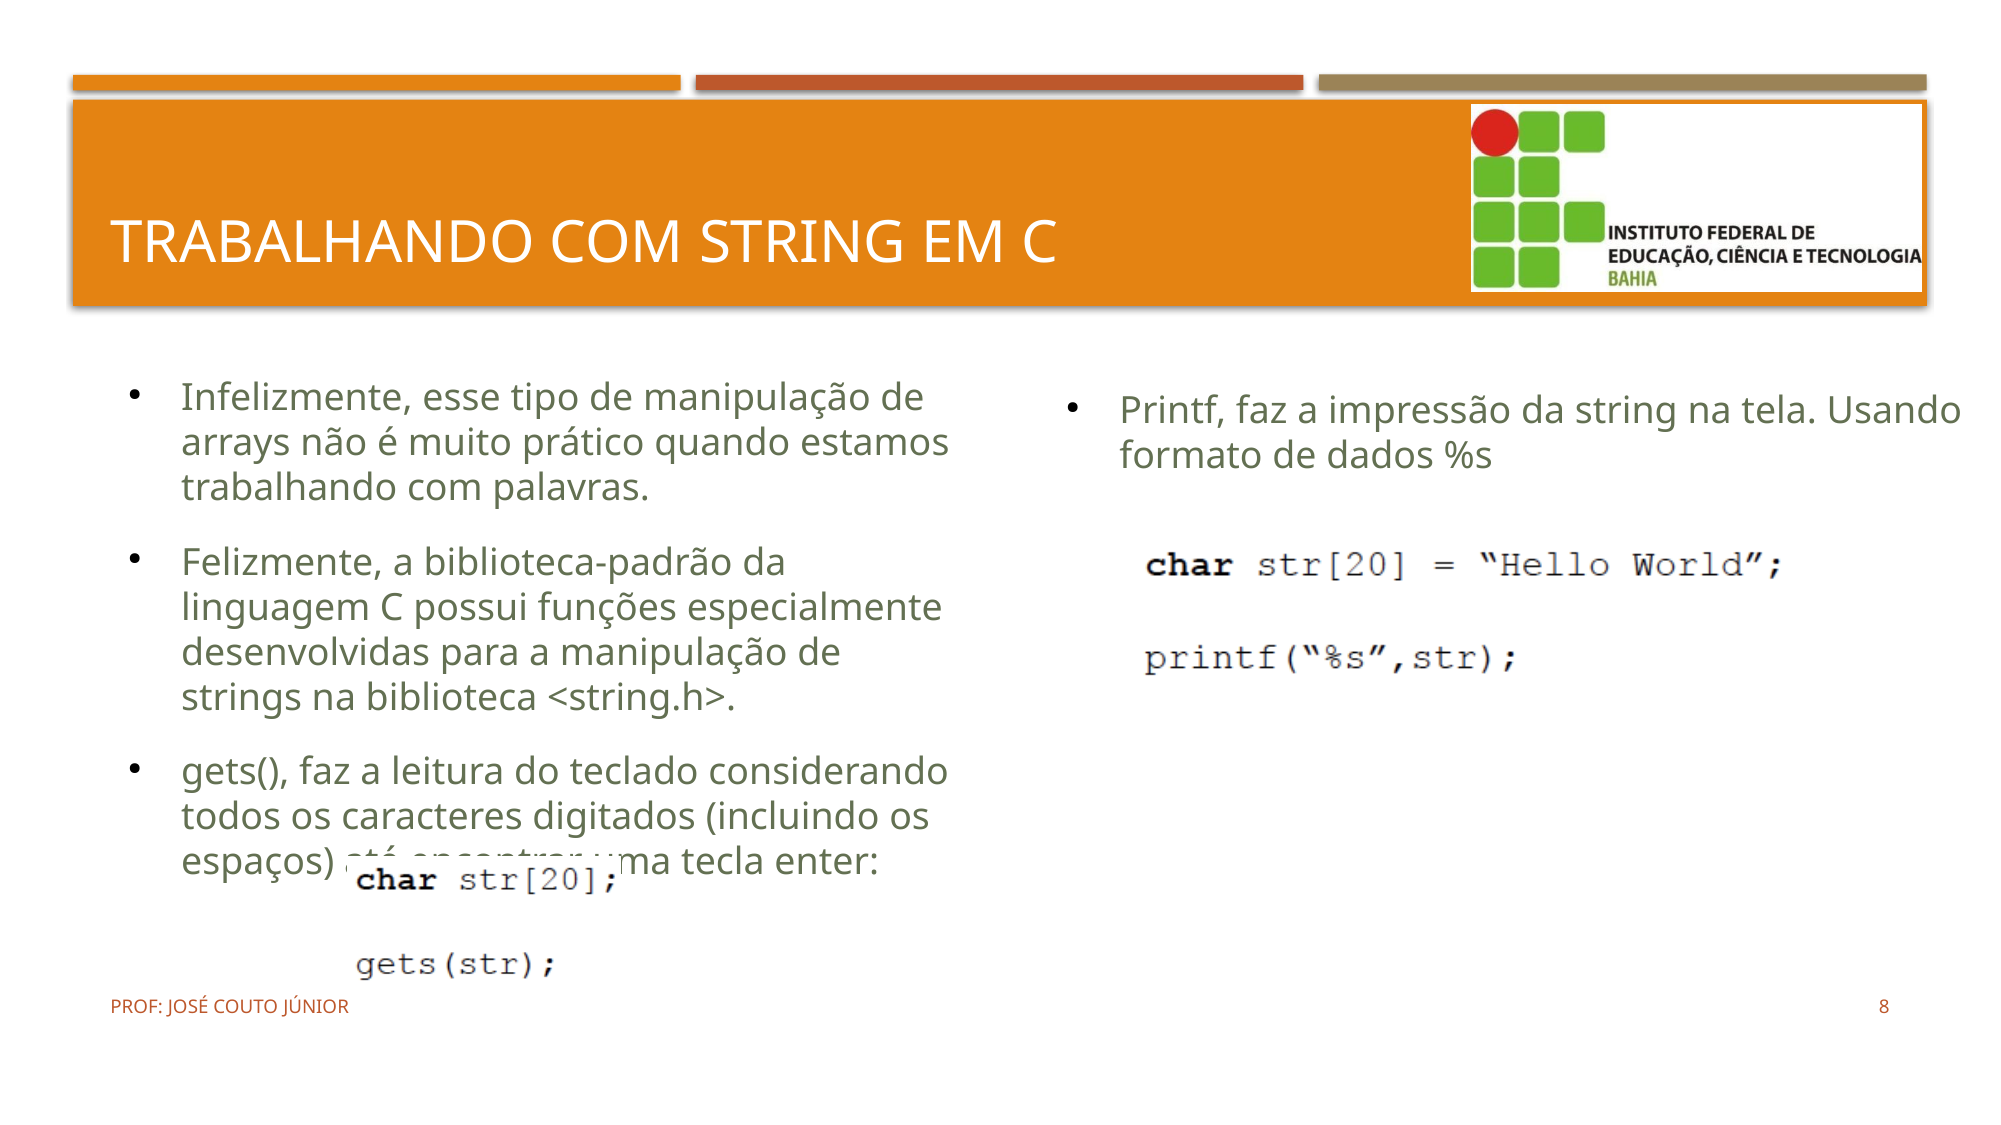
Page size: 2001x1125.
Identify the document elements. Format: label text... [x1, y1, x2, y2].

picture [347, 856, 621, 994]
picture [1131, 531, 1802, 706]
list Infelizmente, esse tipo de manipulação de arrays não é muito prático quando estamos trabalhando com palavras. Felizmente, a biblioteca-padrão da linguagem C possui funções especialmente desenvolvidas para a manipulação de strings na biblioteca <string.h>. gets(), faz a leitura do teclado considerando todos os caracteres digitados (incluindo os espaços) até encontrar uma tecla enter: [95, 365, 975, 962]
picture [1471, 104, 1922, 292]
footer Prof: José Couto Júnior [95, 976, 1230, 1037]
list Printf, faz a impressão da string na tela. Usando formato de dados %s [1033, 378, 1979, 975]
title Trabalhando com String em C [95, 119, 1471, 282]
